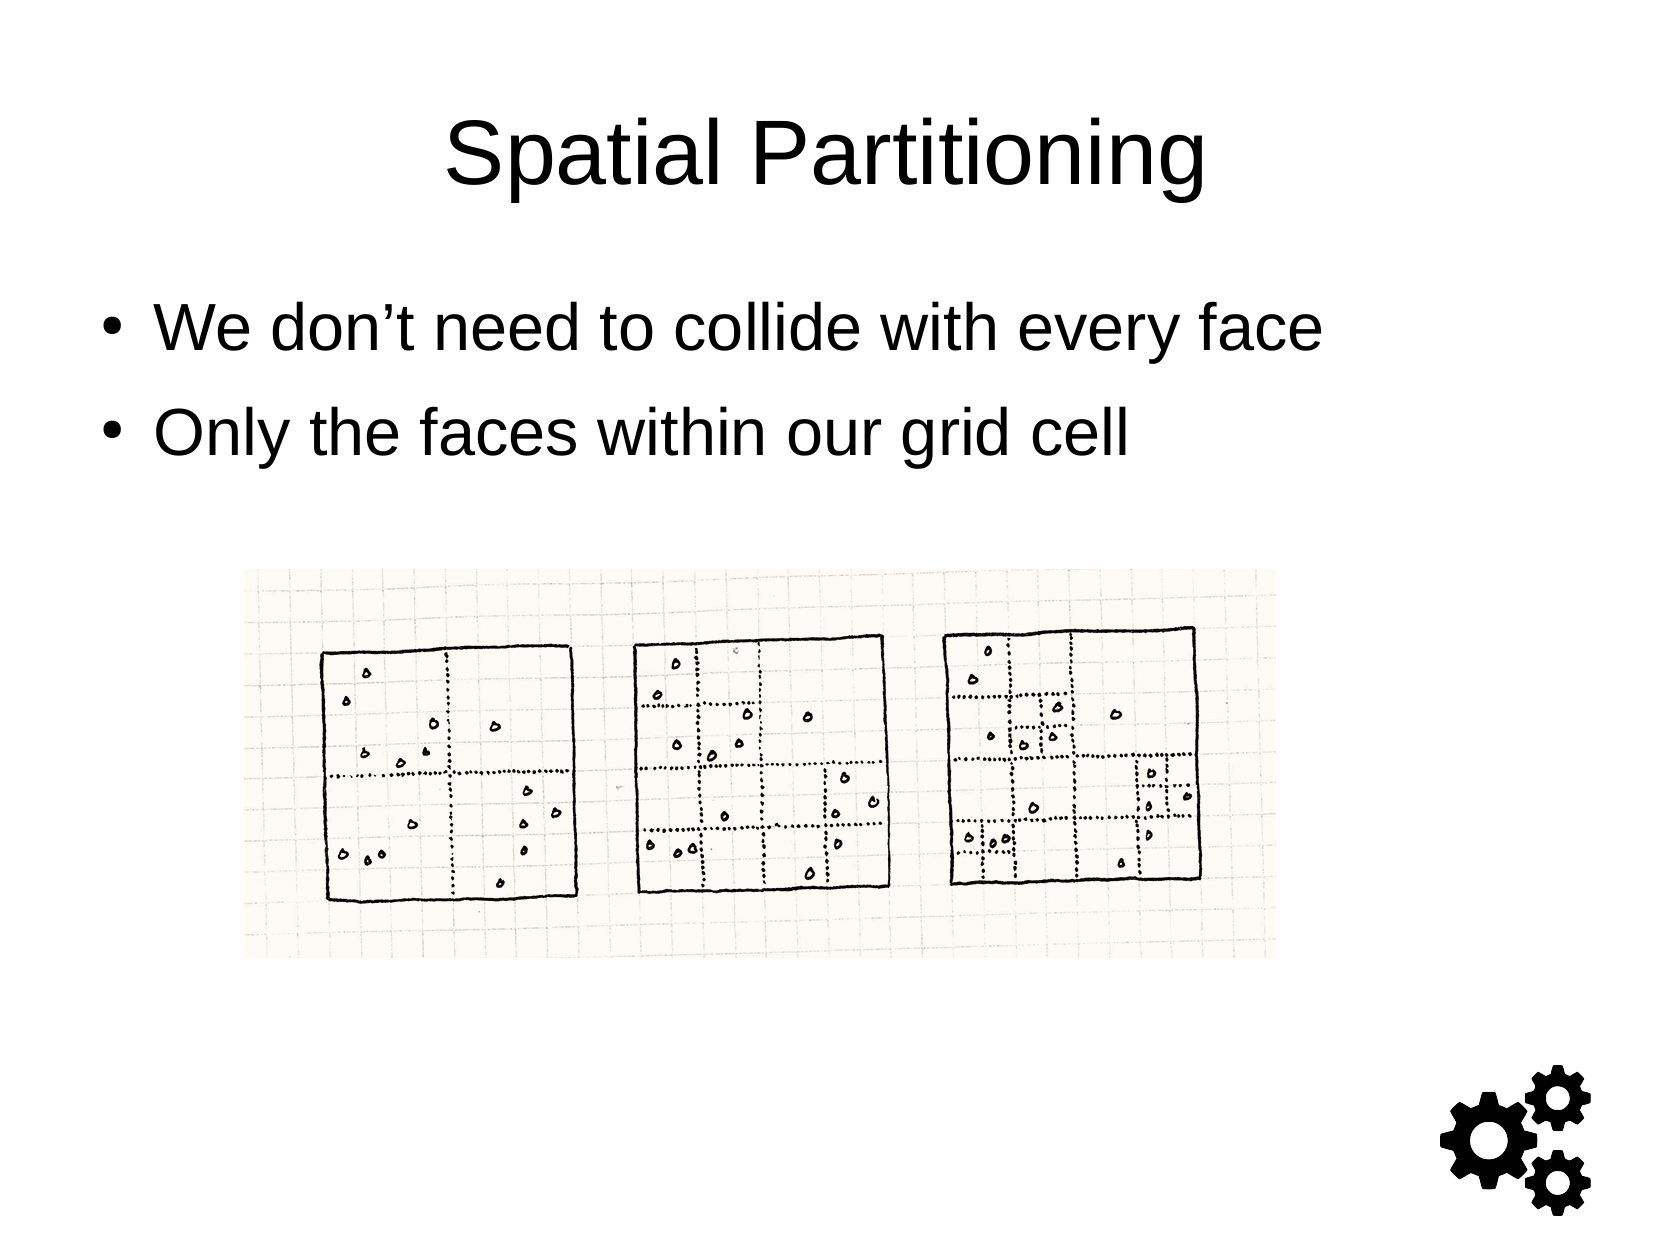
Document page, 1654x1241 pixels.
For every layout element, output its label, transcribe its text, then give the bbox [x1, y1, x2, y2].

title Spatial Partitioning [82, 49, 1571, 257]
picture [244, 569, 1276, 958]
picture [1440, 1065, 1591, 1216]
list We don’t need to collide with every face Only the faces within our grid cell [82, 290, 1571, 1010]
